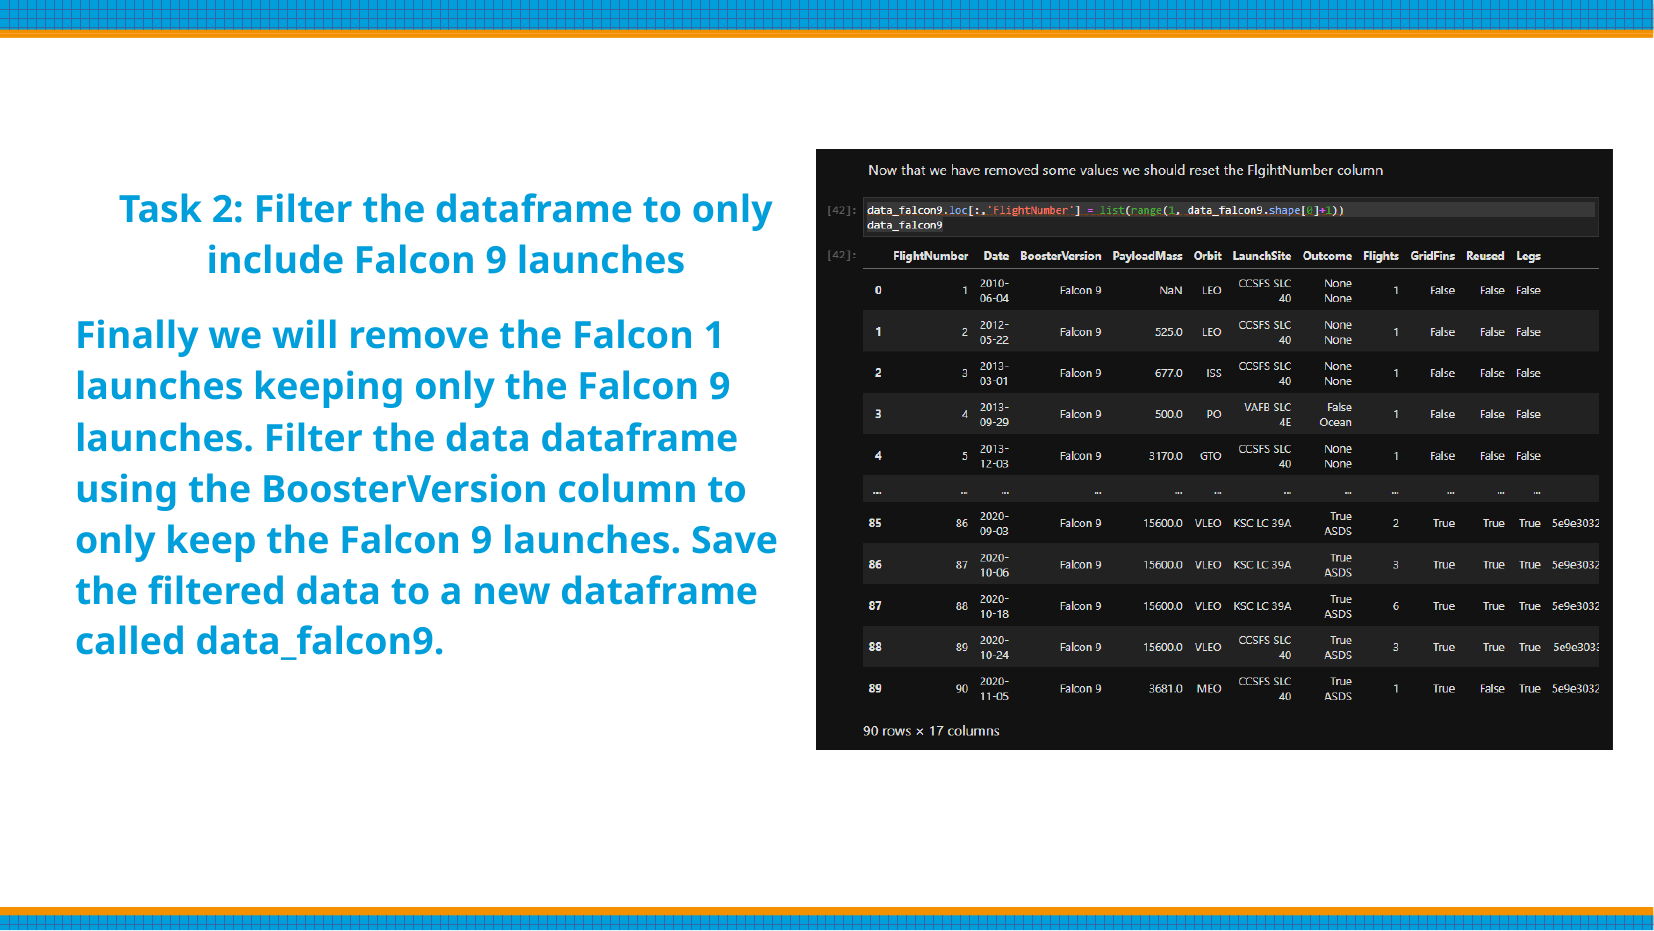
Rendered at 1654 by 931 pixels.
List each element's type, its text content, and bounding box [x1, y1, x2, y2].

picture [816, 149, 1613, 751]
subtitle Task 2: Filter the dataframe to only include Falcon 9 launches Finally we will remove the Falcon 1 launches keeping only the Falcon 9 launches. Filter the data dataframe using the BoosterVersion column to only keep the Falcon 9 launches. Save the filtered data to a new dataframe called data_falcon9. [75, 40, 818, 884]
